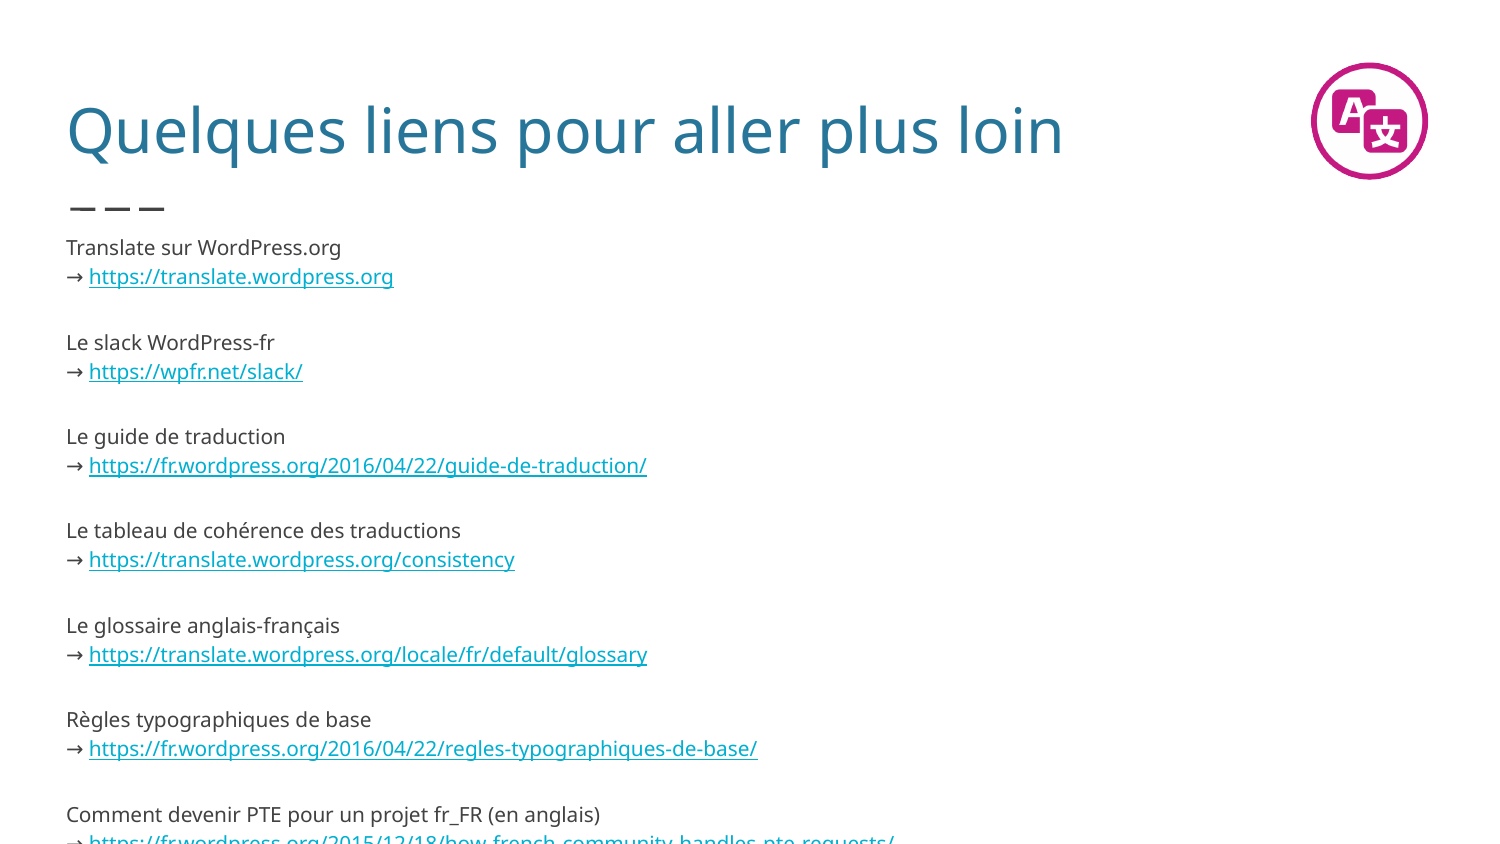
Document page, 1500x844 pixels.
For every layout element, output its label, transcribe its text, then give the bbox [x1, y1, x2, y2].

text_box Translate sur WordPress.org → https://translate.wordpress.org Le slack WordPress-fr → https://wpfr.net/slack/ Le guide de traduction → https://fr.wordpress.org/2016/04/22/guide-de-traduction/ Le tableau de cohérence des traductions → https://translate.wordpress.org/consistency Le glossaire anglais-français → https://translate.wordpress.org/locale/fr/default/glossary Règles typographiques de base → https://fr.wordpress.org/2016/04/22/regles-typographiques-de-base/ Comment devenir PTE pour un projet fr_FR (en anglais) → https://fr.wordpress.org/2015/12/18/how-french-community-handles-pte-requests/ [51, 215, 1449, 725]
title Quelques liens pour aller plus loin [51, 61, 1290, 182]
picture [1290, 54, 1449, 188]
